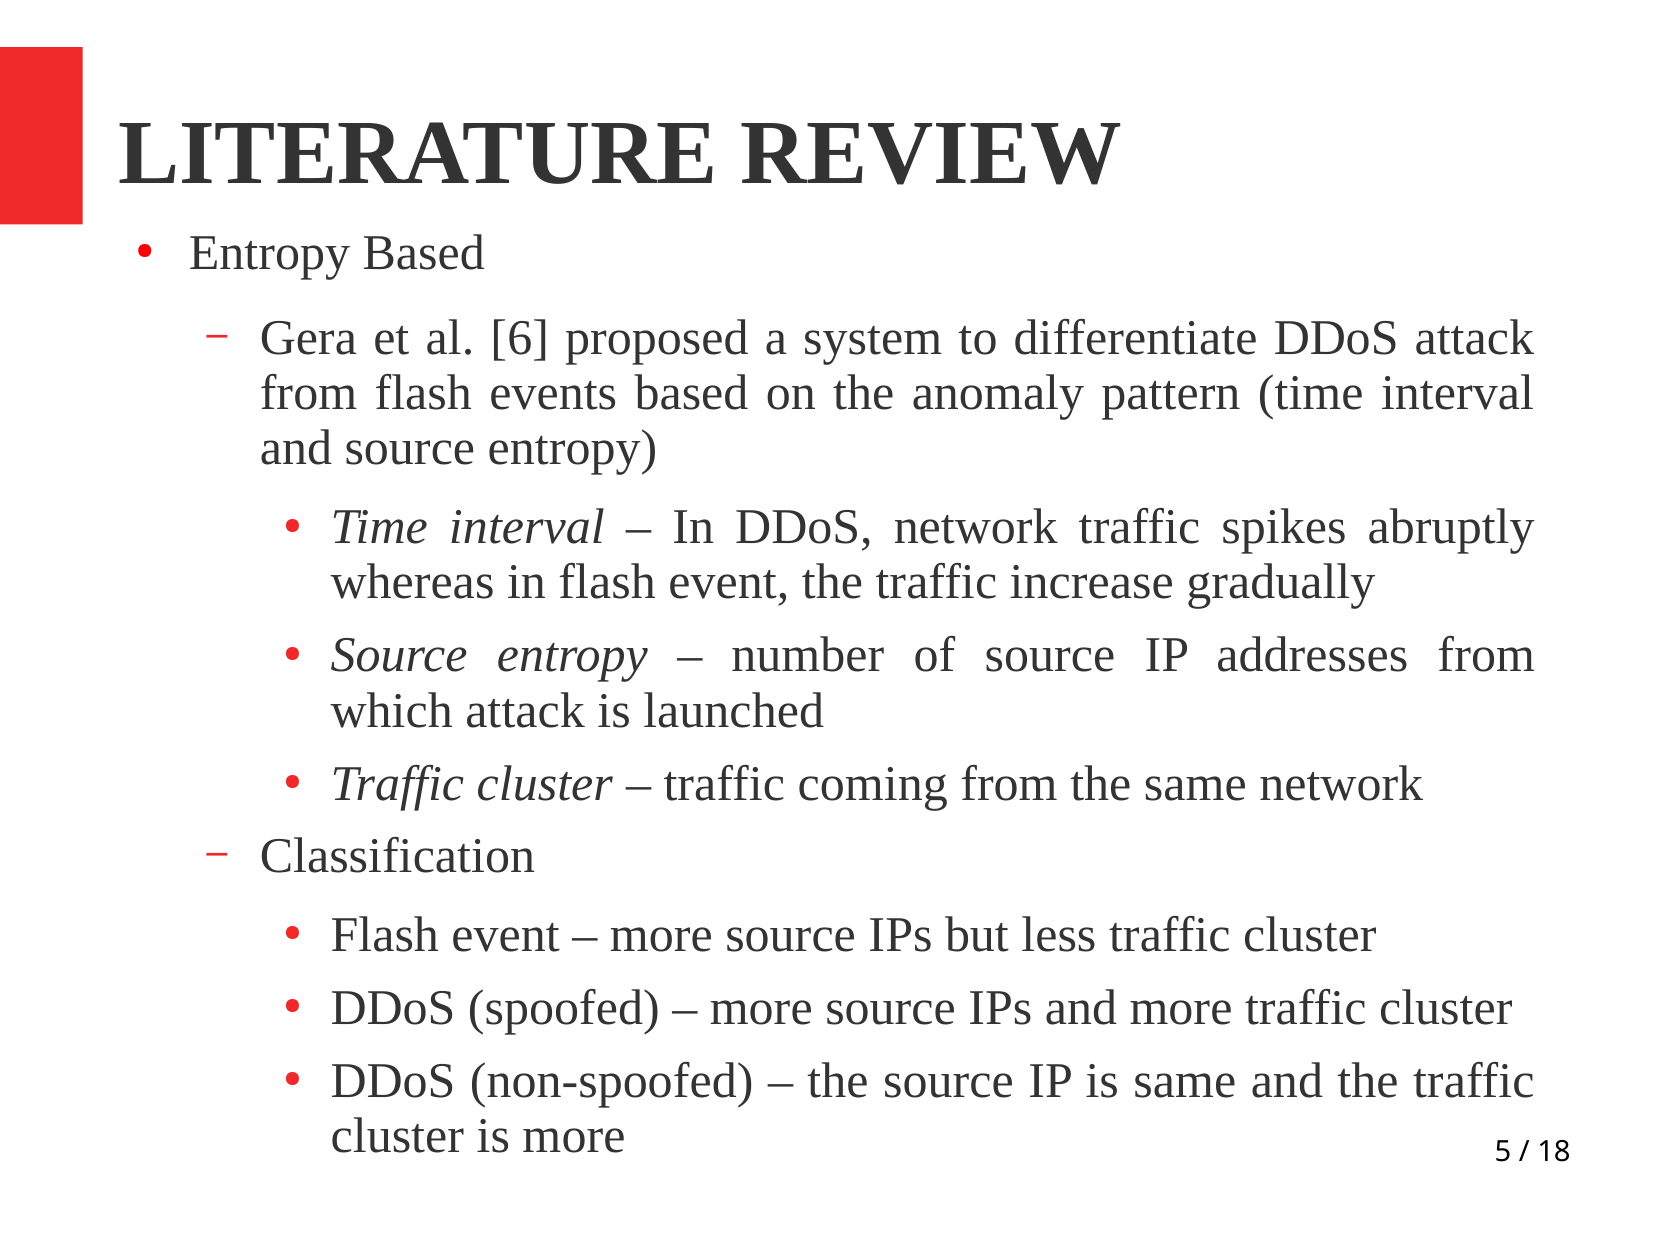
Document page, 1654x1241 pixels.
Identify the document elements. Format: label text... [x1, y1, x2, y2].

list Entropy Based Gera et al. [6] proposed a system to differentiate DDoS attack from flash events based on the anomaly pattern (time interval and source entropy) Time interval – In DDoS, network traffic spikes abruptly whereas in flash event, the traffic increase gradually Source entropy – number of source IP addresses from which attack is launched Traffic cluster – traffic coming from the same network Classification Flash event – more source IPs but less traffic cluster DDoS (spoofed) – more source IPs and more traffic cluster DDoS (non-spoofed) – the source IP is same and the traffic cluster is more [118, 225, 1536, 1201]
title LITERATURE REVIEW [118, 49, 1571, 257]
